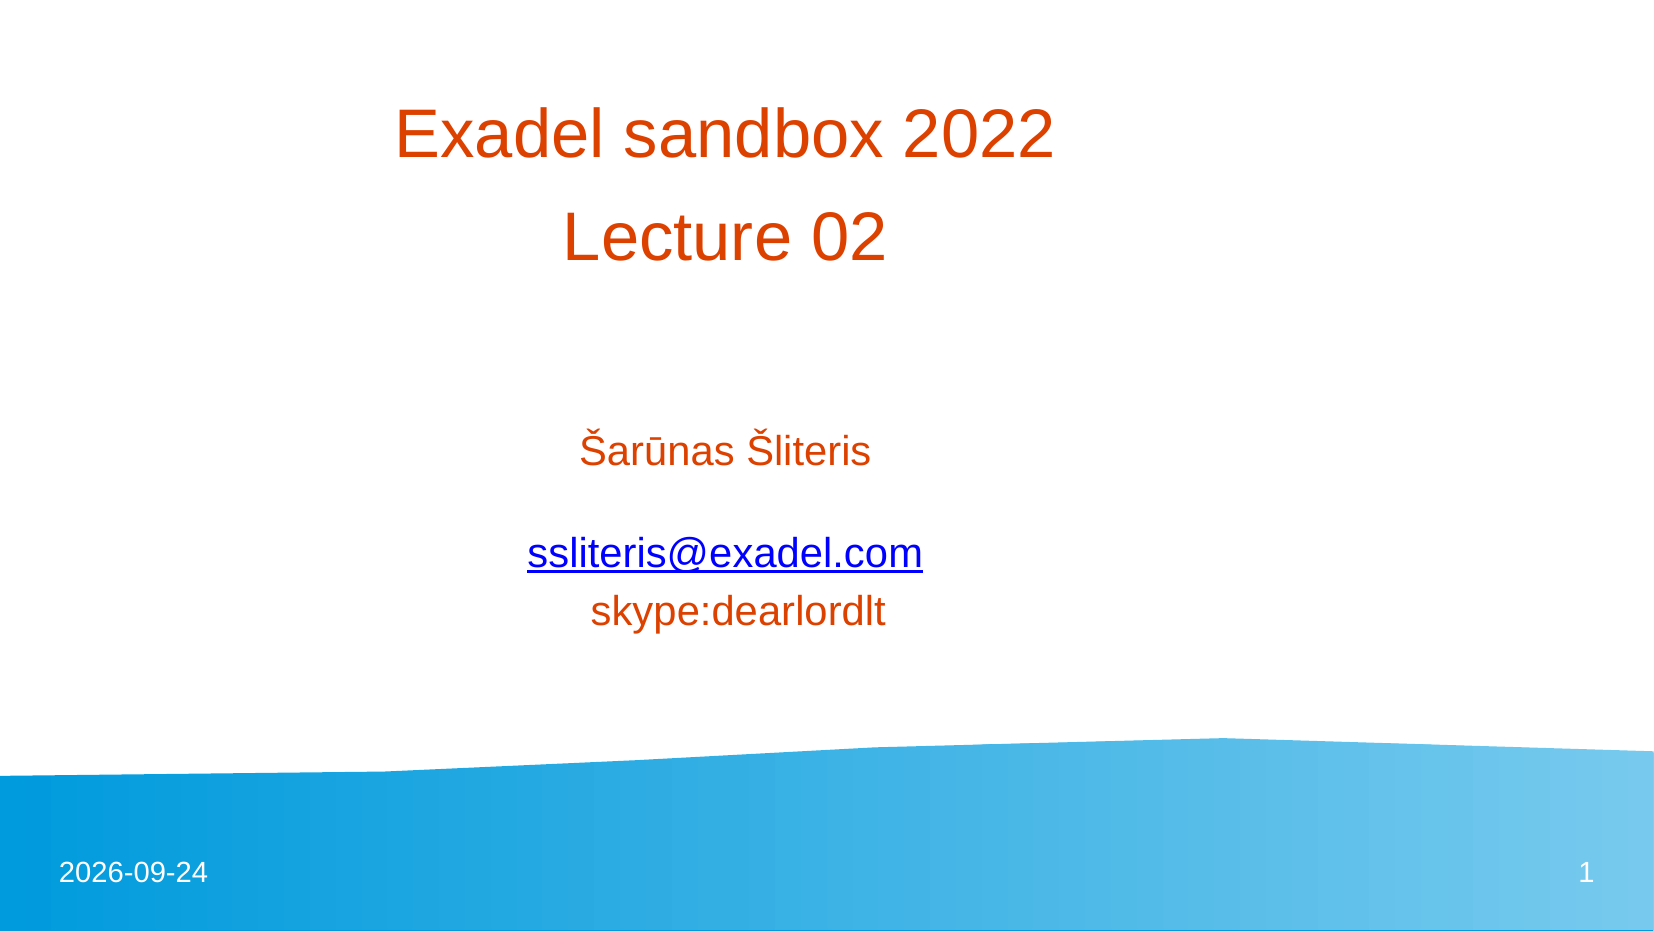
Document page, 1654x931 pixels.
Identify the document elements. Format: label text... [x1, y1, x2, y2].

title Exadel sandbox 2022 Lecture 02 Šarūnas Šliteris ssliteris@exadel.com skype:dearlordlt [0, 74, 1477, 634]
